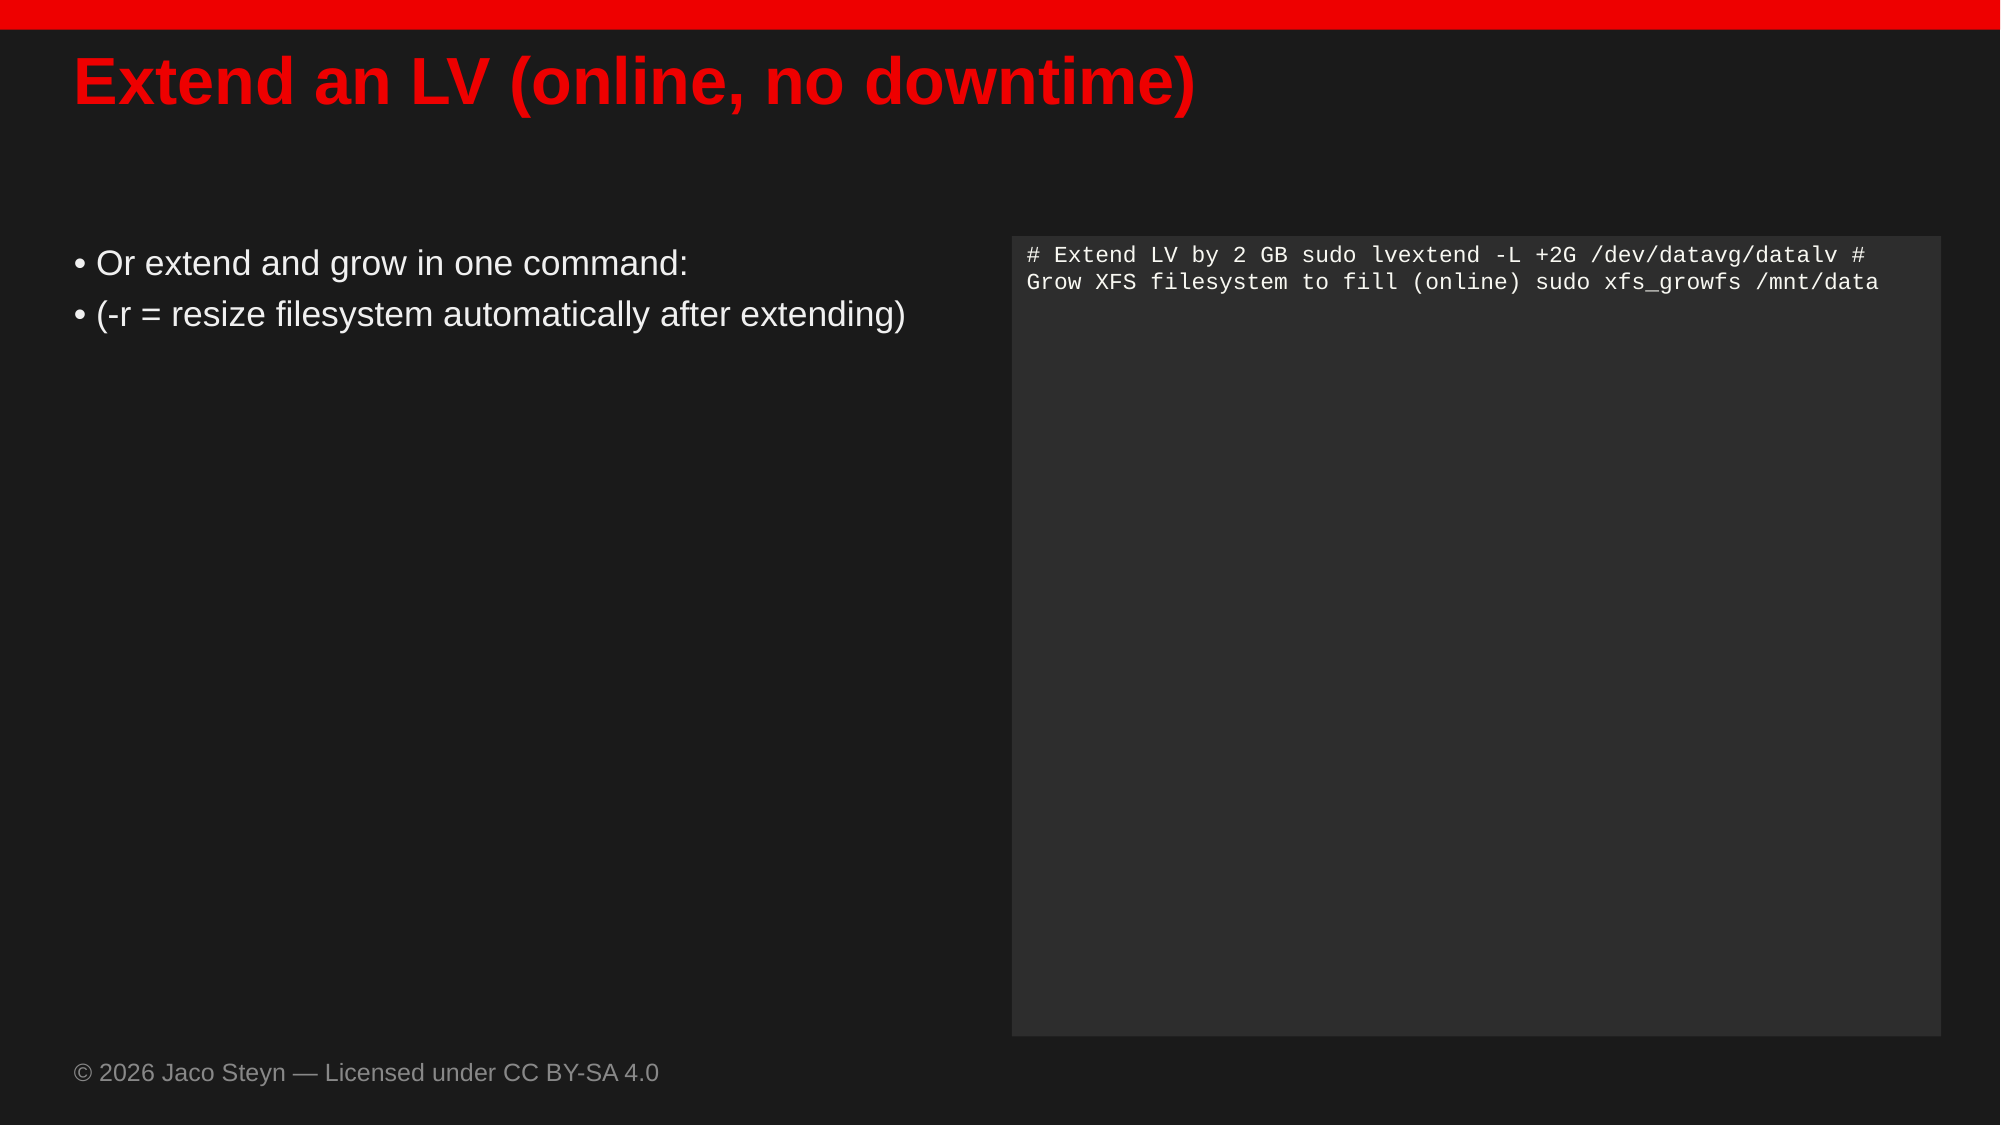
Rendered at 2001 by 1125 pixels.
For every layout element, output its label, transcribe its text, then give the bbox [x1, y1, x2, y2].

text_box • Or extend and grow in one command: • (-r = resize filesystem automatically after extending) [59, 236, 989, 1037]
text_box Extend an LV (online, no downtime) [59, 36, 1942, 208]
text_box [0, 0, 2001, 30]
text_box © 2026 Jaco Steyn — Licensed under CC BY-SA 4.0 [59, 1051, 1942, 1093]
text_box # Extend LV by 2 GB sudo lvextend -L +2G /dev/datavg/datalv # Grow XFS filesystem to fill (online) sudo xfs_growfs /mnt/data [1011, 236, 1942, 1037]
